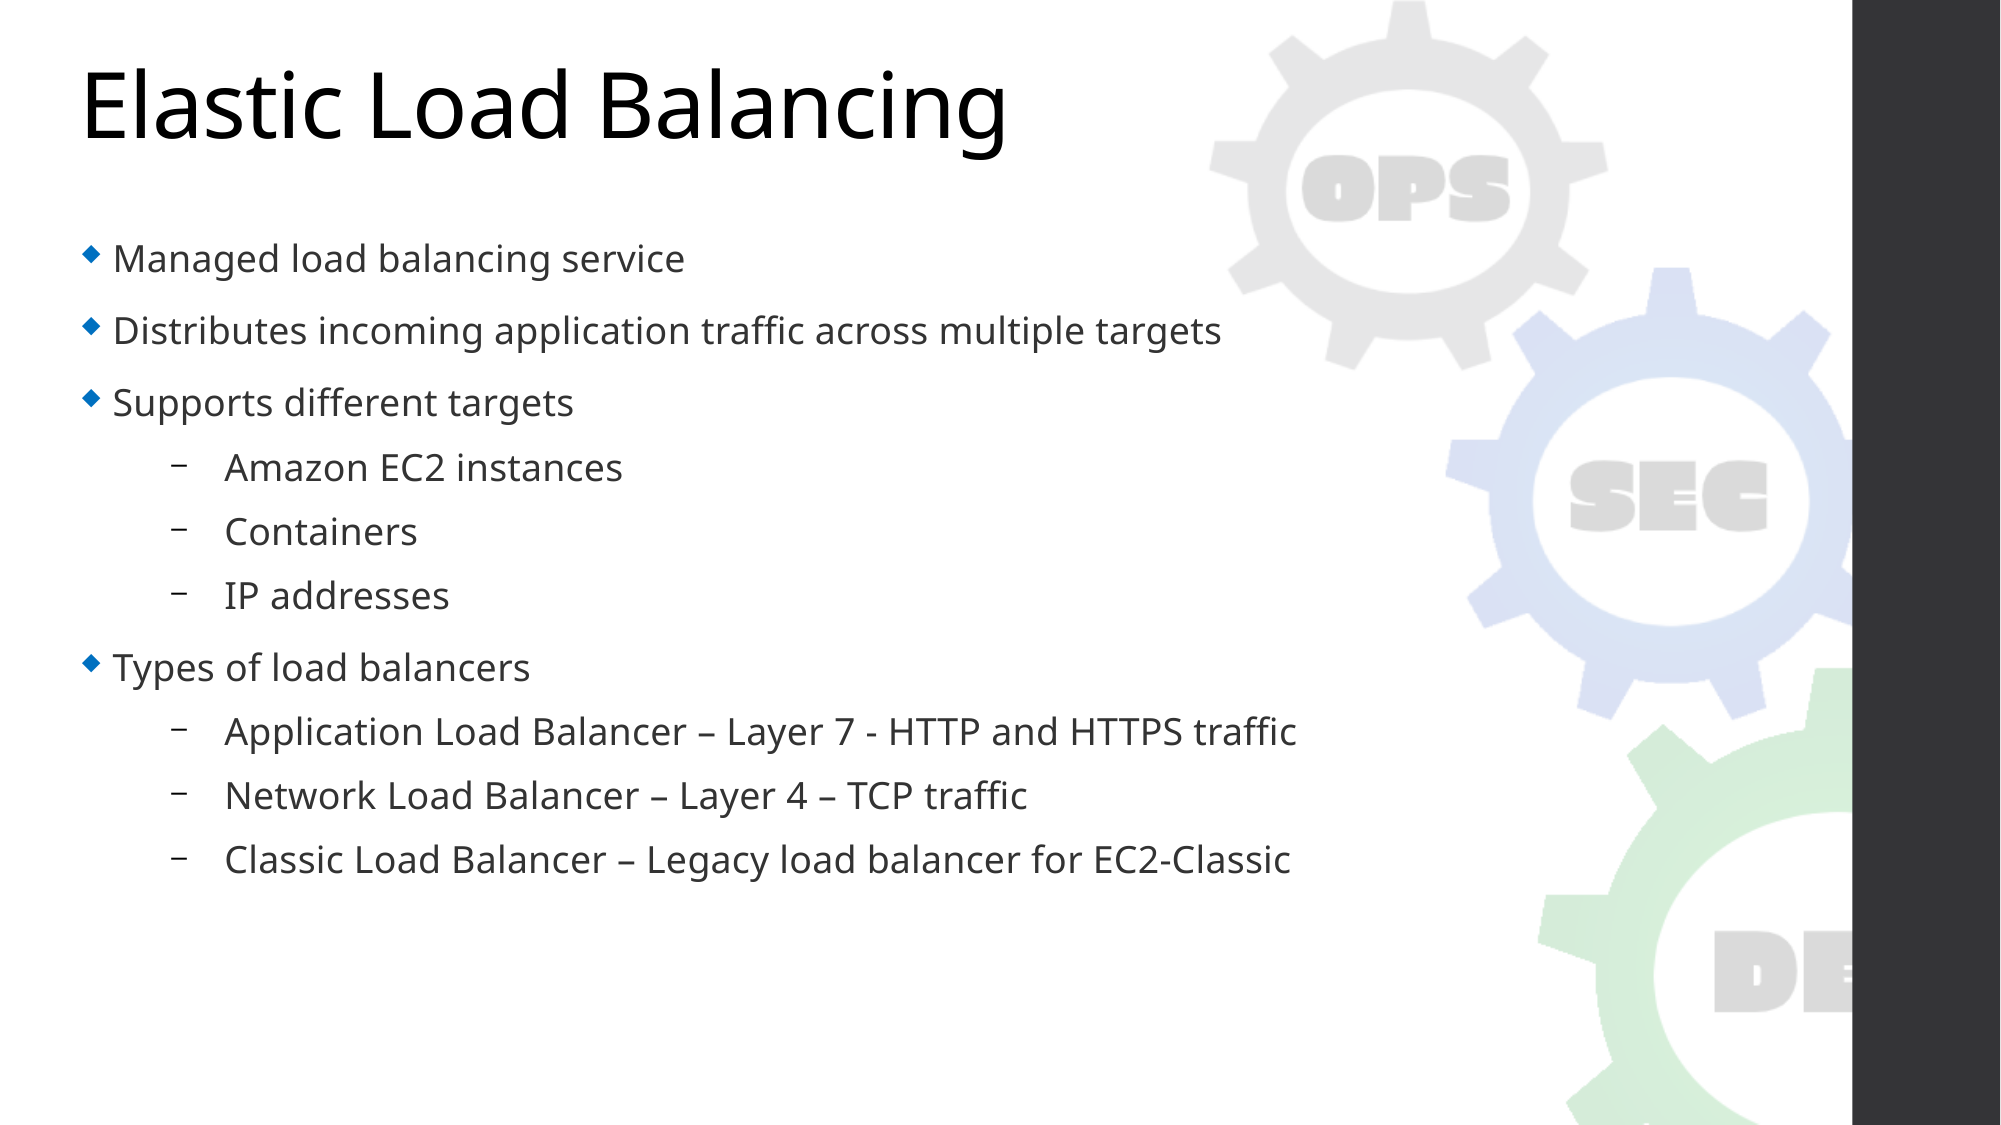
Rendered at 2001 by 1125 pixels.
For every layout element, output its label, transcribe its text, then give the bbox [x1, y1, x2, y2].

title Elastic Load Balancing [64, 33, 1797, 166]
list Managed load balancing service Distributes incoming application traffic across multiple targets Supports different targets Amazon EC2 instances Containers IP addresses Types of load balancers Application Load Balancer – Layer 7 - HTTP and HTTPS traffic Network Load Balancer – Layer 4 – TCP traffic Classic Load Balancer – Legacy load balancer for EC2-Classic [67, 230, 1801, 1106]
